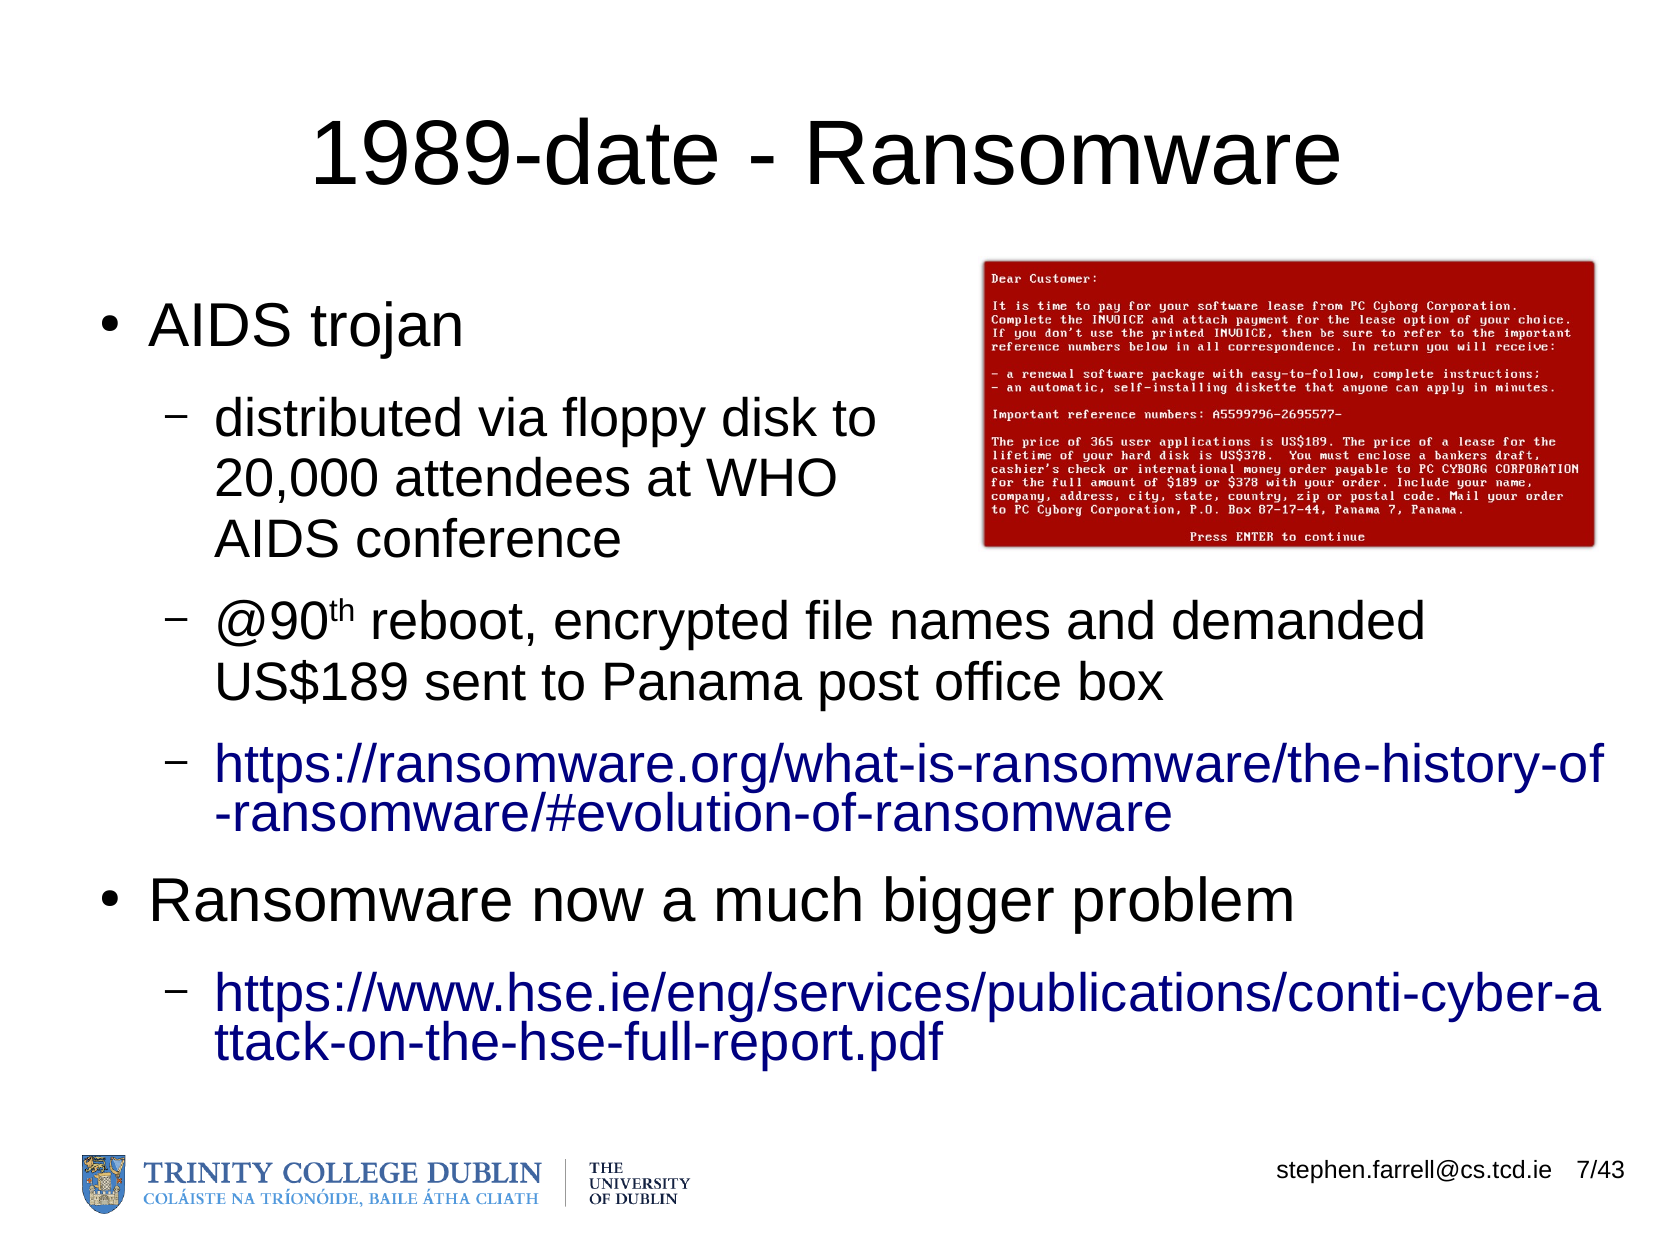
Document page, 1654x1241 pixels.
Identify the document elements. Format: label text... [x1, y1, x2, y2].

picture [82, 1155, 694, 1214]
title 1989-date - Ransomware [82, 49, 1571, 257]
list AIDS trojan distributed via floppy disk to 20,000 attendees at WHO AIDS conference @90th reboot, encrypted file names and demanded US$189 sent to Panama post office box https://ransomware.org/what-is-ransomware/the-history-of-ransomware/#evolution-of-ransomware Ransomware now a much bigger problem https://www.hse.ie/eng/services/publications/conti-cyber-attack-on-the-hse-full-report.pdf [82, 290, 1599, 977]
picture [978, 256, 1599, 552]
